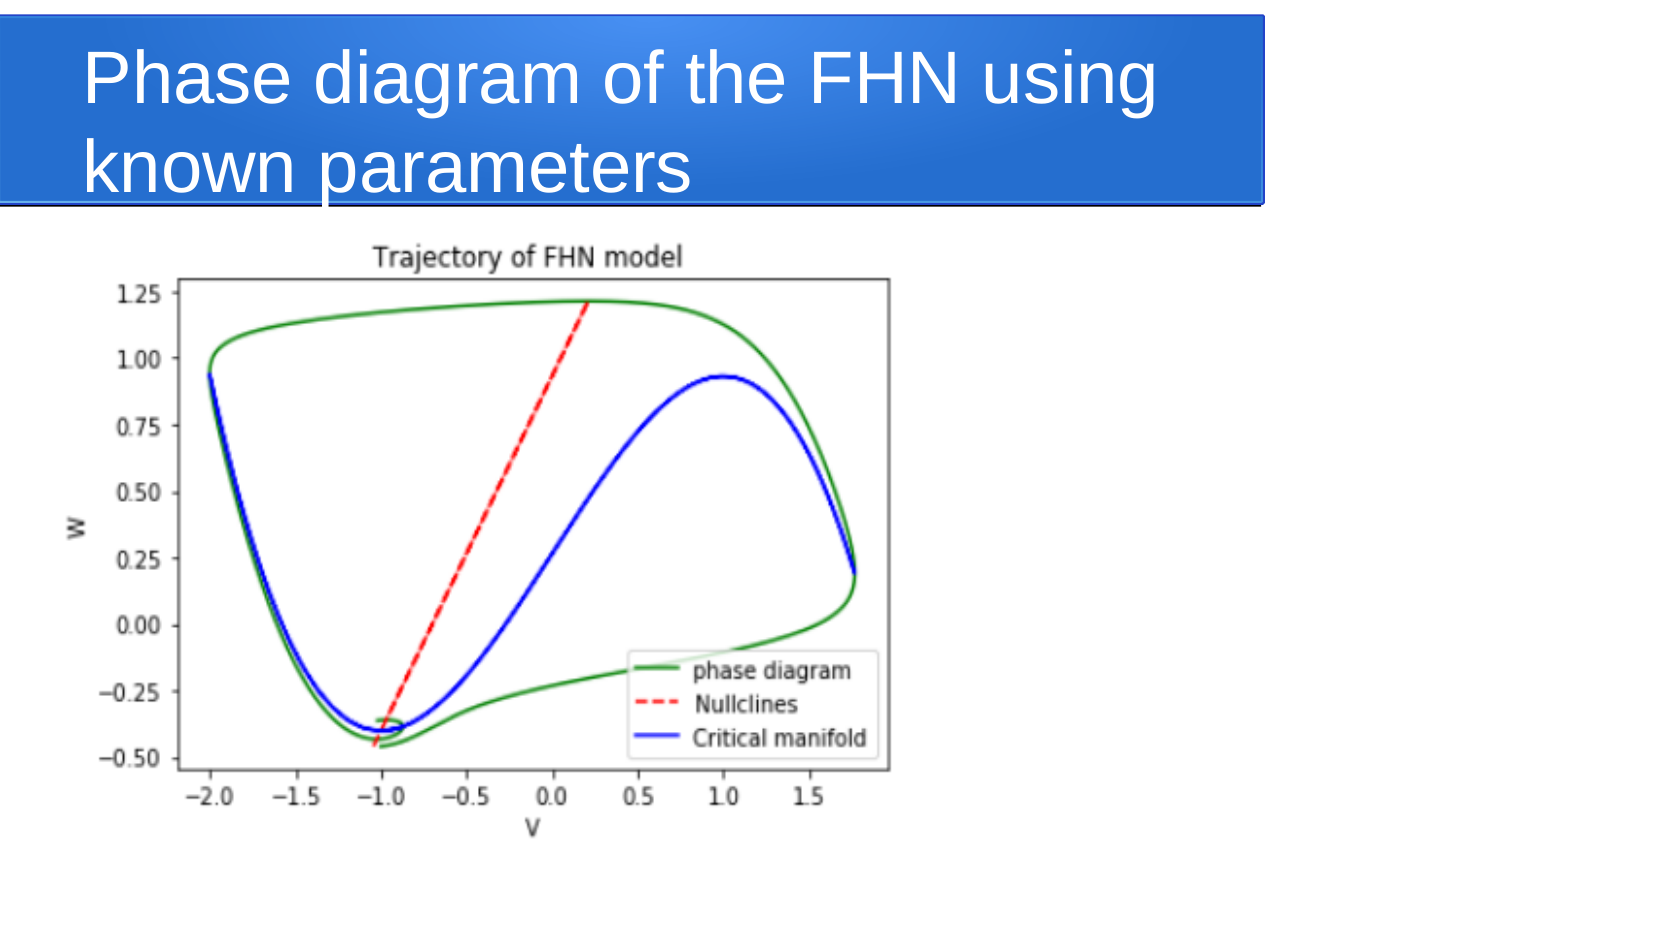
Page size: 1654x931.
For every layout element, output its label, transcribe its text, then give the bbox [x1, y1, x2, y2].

picture [53, 229, 901, 856]
title Phase diagram of the FHN using known parameters [82, 29, 1235, 196]
